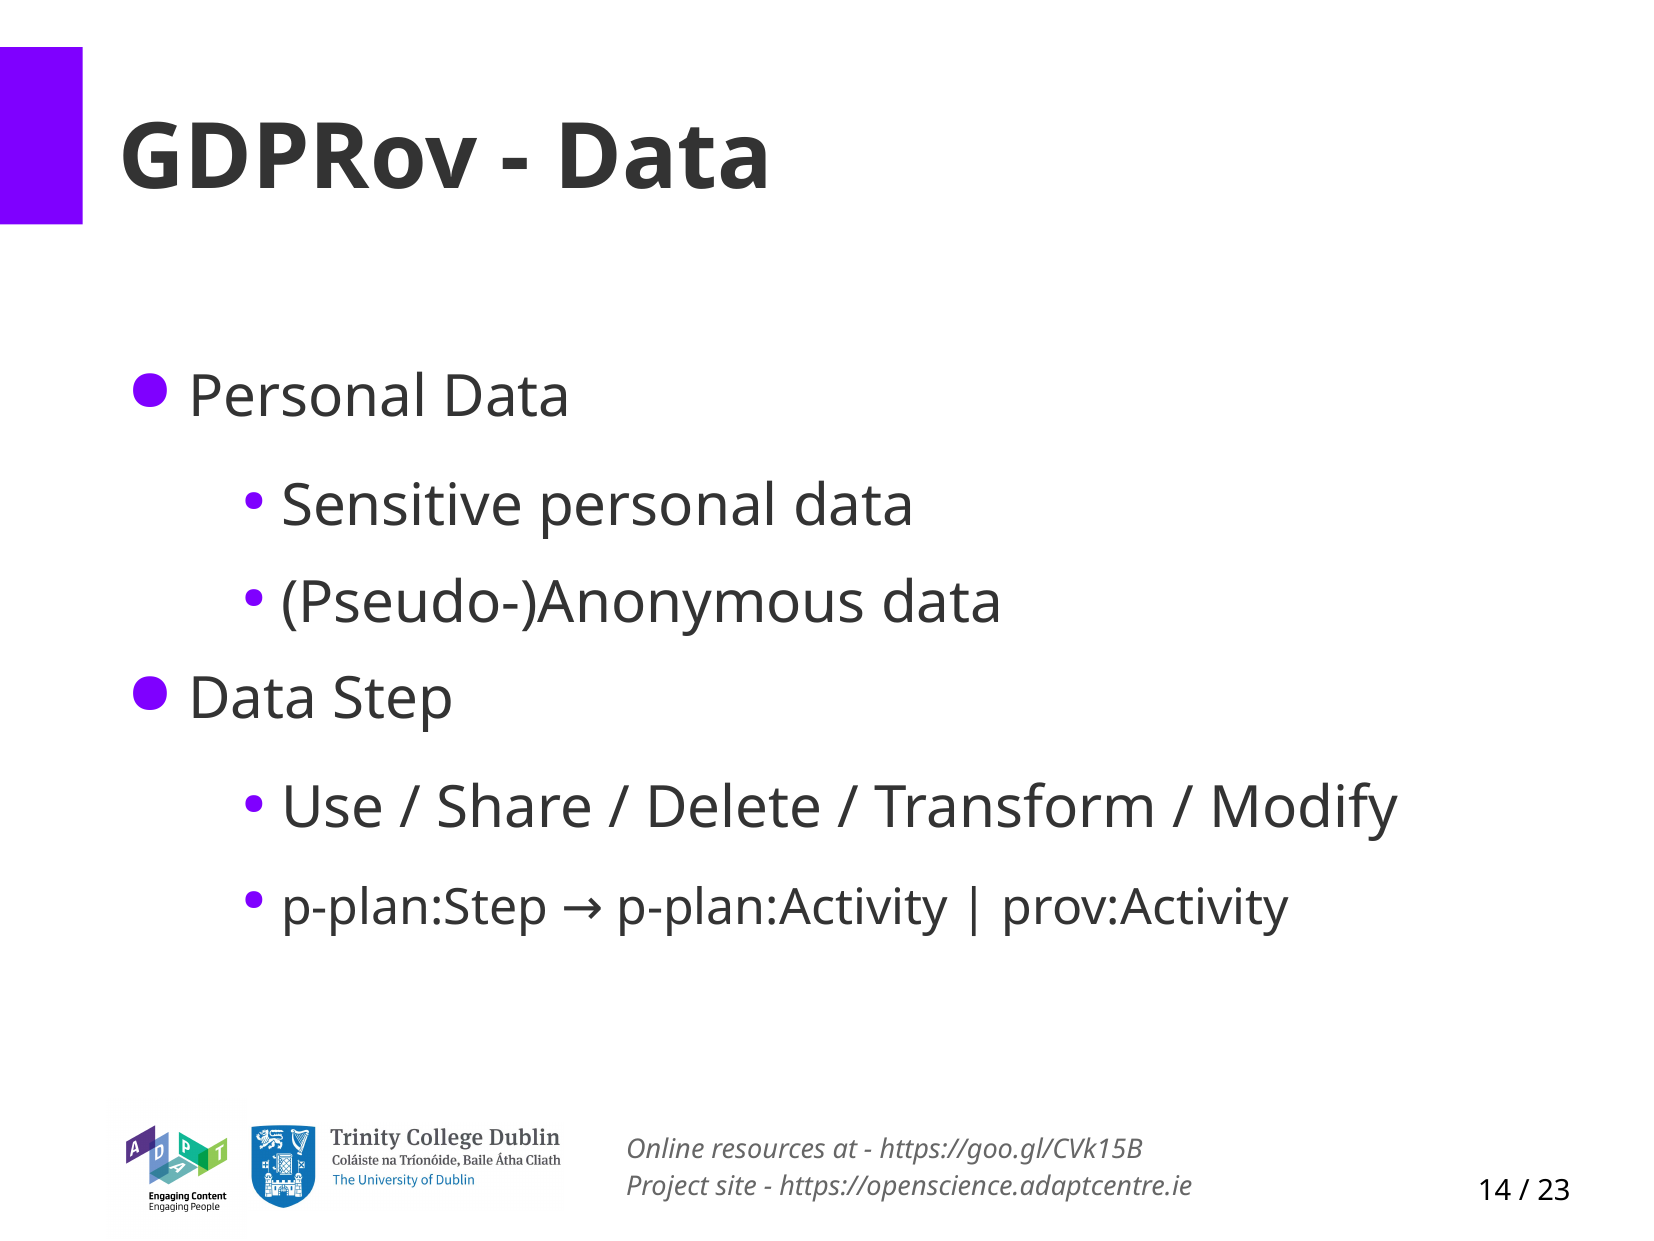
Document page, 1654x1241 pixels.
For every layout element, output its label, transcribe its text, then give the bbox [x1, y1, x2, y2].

picture [248, 1122, 564, 1211]
list Personal Data Sensitive personal data (Pseudo-)Anonymous data Data Step Use / Share / Delete / Transform / Modify p-plan:Step → p-plan:Activity | prov:Activity [118, 354, 1536, 1074]
title GDPRov - Data [118, 49, 1571, 257]
picture [106, 1098, 247, 1239]
